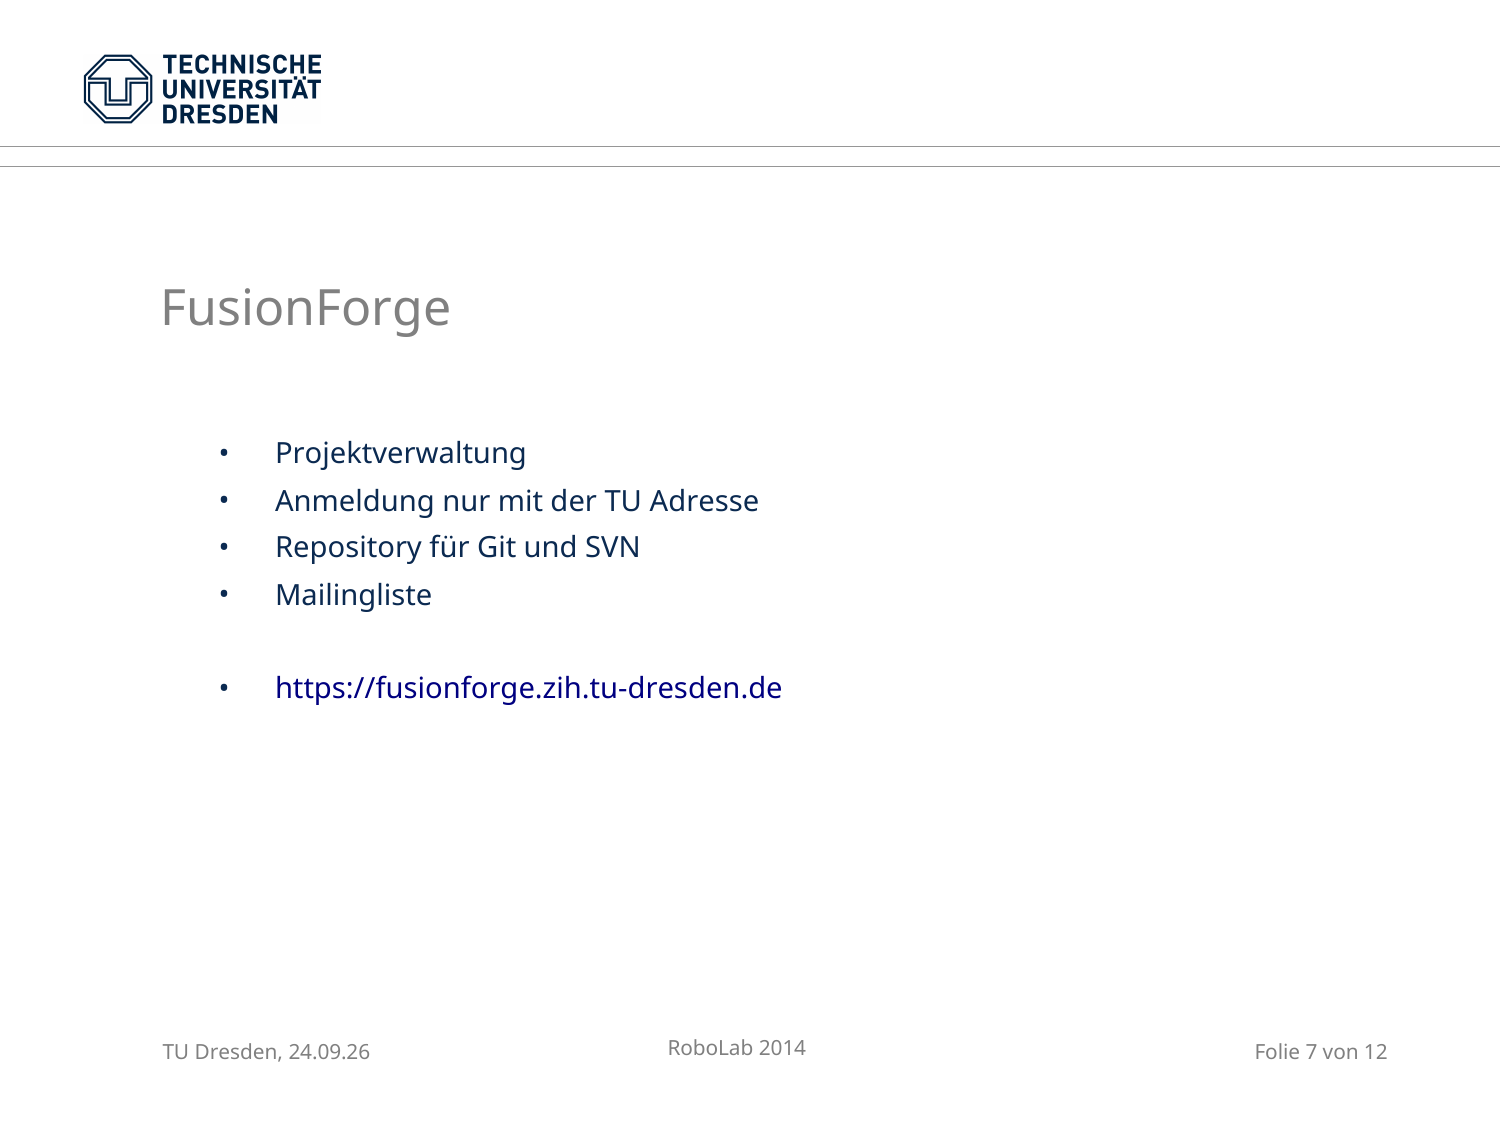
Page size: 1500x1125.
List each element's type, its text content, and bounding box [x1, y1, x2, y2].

title FusionForge [160, 238, 1392, 374]
picture [83, 54, 321, 124]
list Projektverwaltung Anmeldung nur mit der TU Adresse Repository für Git und SVN Mailingliste https://fusionforge.zih.tu-dresden.de [162, 425, 1388, 1001]
